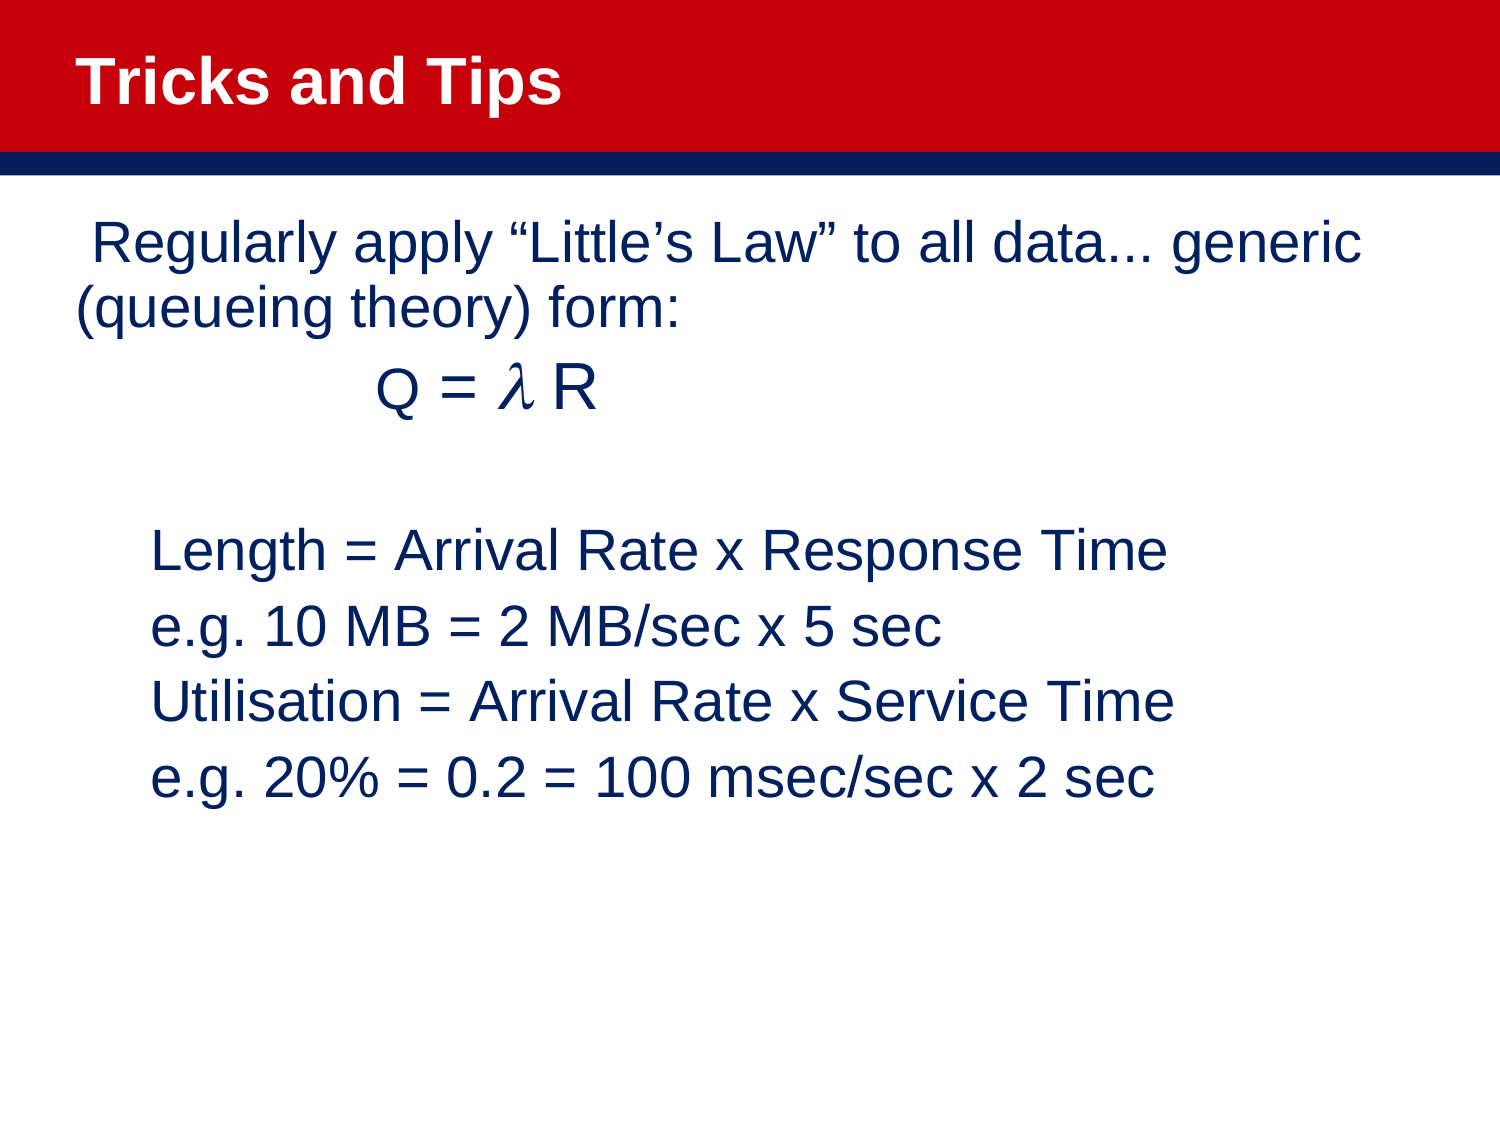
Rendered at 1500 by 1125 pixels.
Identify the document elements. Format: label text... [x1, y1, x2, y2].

title Tricks and Tips [75, 5, 1424, 157]
list Regularly apply “Little’s Law” to all data... generic (queueing theory) form: Q =  R Length = Arrival Rate x Response Time e.g. 10 MB = 2 MB/sec x 5 sec Utilisation = Arrival Rate x Service Time e.g. 20% = 0.2 = 100 msec/sec x 2 sec [75, 209, 1424, 1093]
